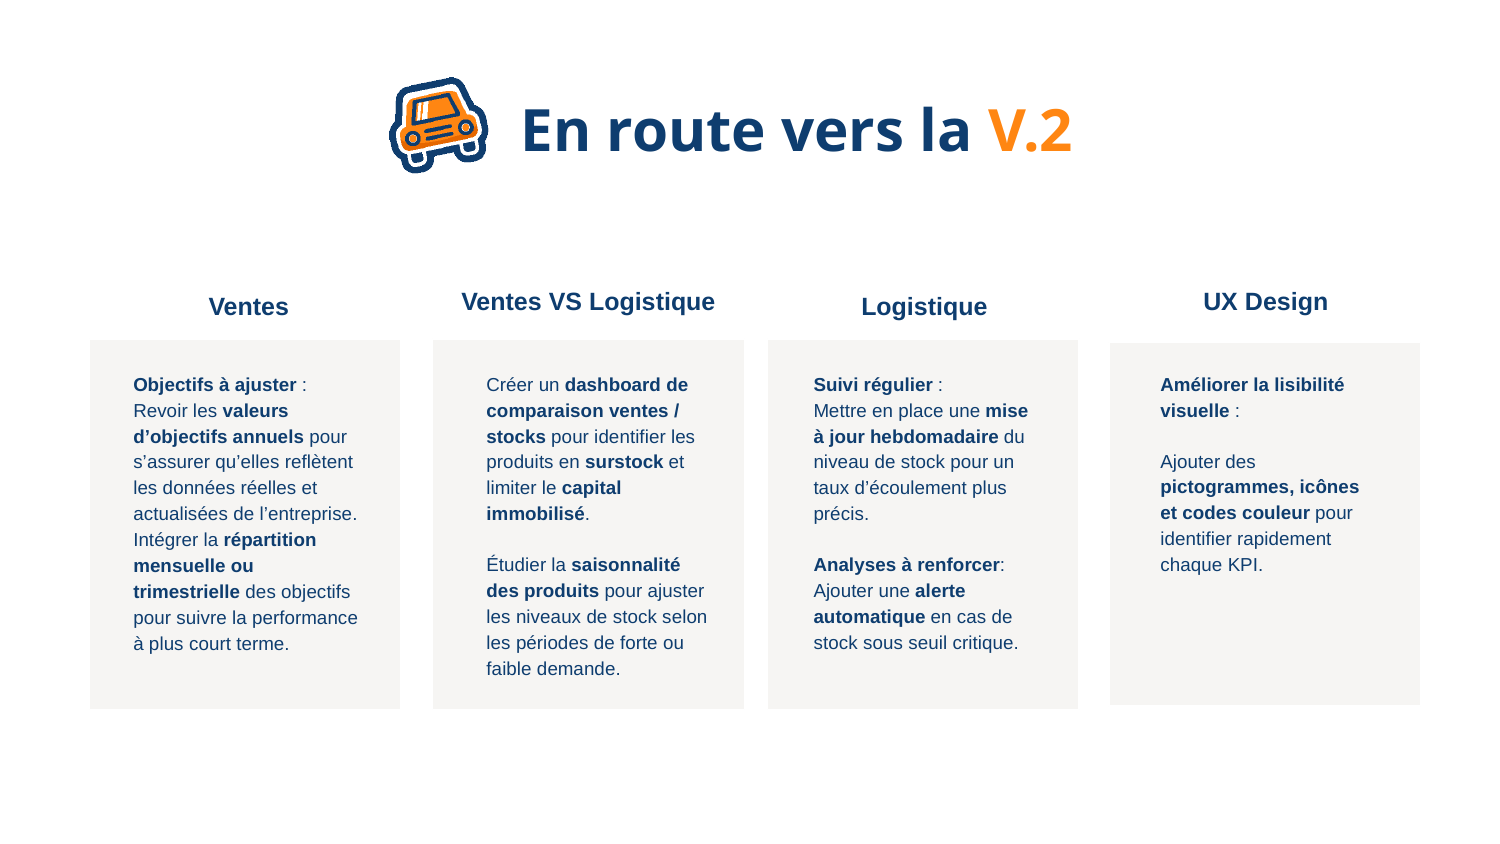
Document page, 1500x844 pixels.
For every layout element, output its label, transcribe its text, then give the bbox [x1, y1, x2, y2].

list Logistique [772, 270, 1077, 326]
title En route vers la V.2 [389, 77, 1220, 230]
list Suivi régulier : Mettre en place une mise à jour hebdomadaire du niveau de stock pour un taux d’écoulement plus précis. Analyses à renforcer: Ajouter une alerte automatique en cas de stock sous seuil critique. [798, 354, 1054, 665]
picture [389, 77, 489, 174]
text_box [1108, 342, 1421, 707]
list Ventes VS Logistique [432, 270, 745, 326]
list Améliorer la lisibilité visuelle : Ajouter des pictogrammes, icônes et codes couleur pour identifier rapidement chaque KPI. [1145, 354, 1379, 684]
text_box [89, 338, 401, 710]
list UX Design [1113, 270, 1418, 326]
list Ventes [96, 270, 402, 326]
list Objectifs à ajuster : Revoir les valeurs d’objectifs annuels pour s’assurer qu’elles reflètent les données réelles et actualisées de l’entreprise. Intégrer la répartition mensuelle ou trimestrielle des objectifs pour suivre la performance à plus court terme. [118, 354, 374, 718]
text_box [432, 338, 745, 710]
text_box [767, 338, 1080, 710]
list Créer un dashboard de comparaison ventes / stocks pour identifier les produits en surstock et limiter le capital immobilisé. Étudier la saisonnalité des produits pour ajuster les niveaux de stock selon les périodes de forte ou faible demande. [471, 354, 727, 757]
